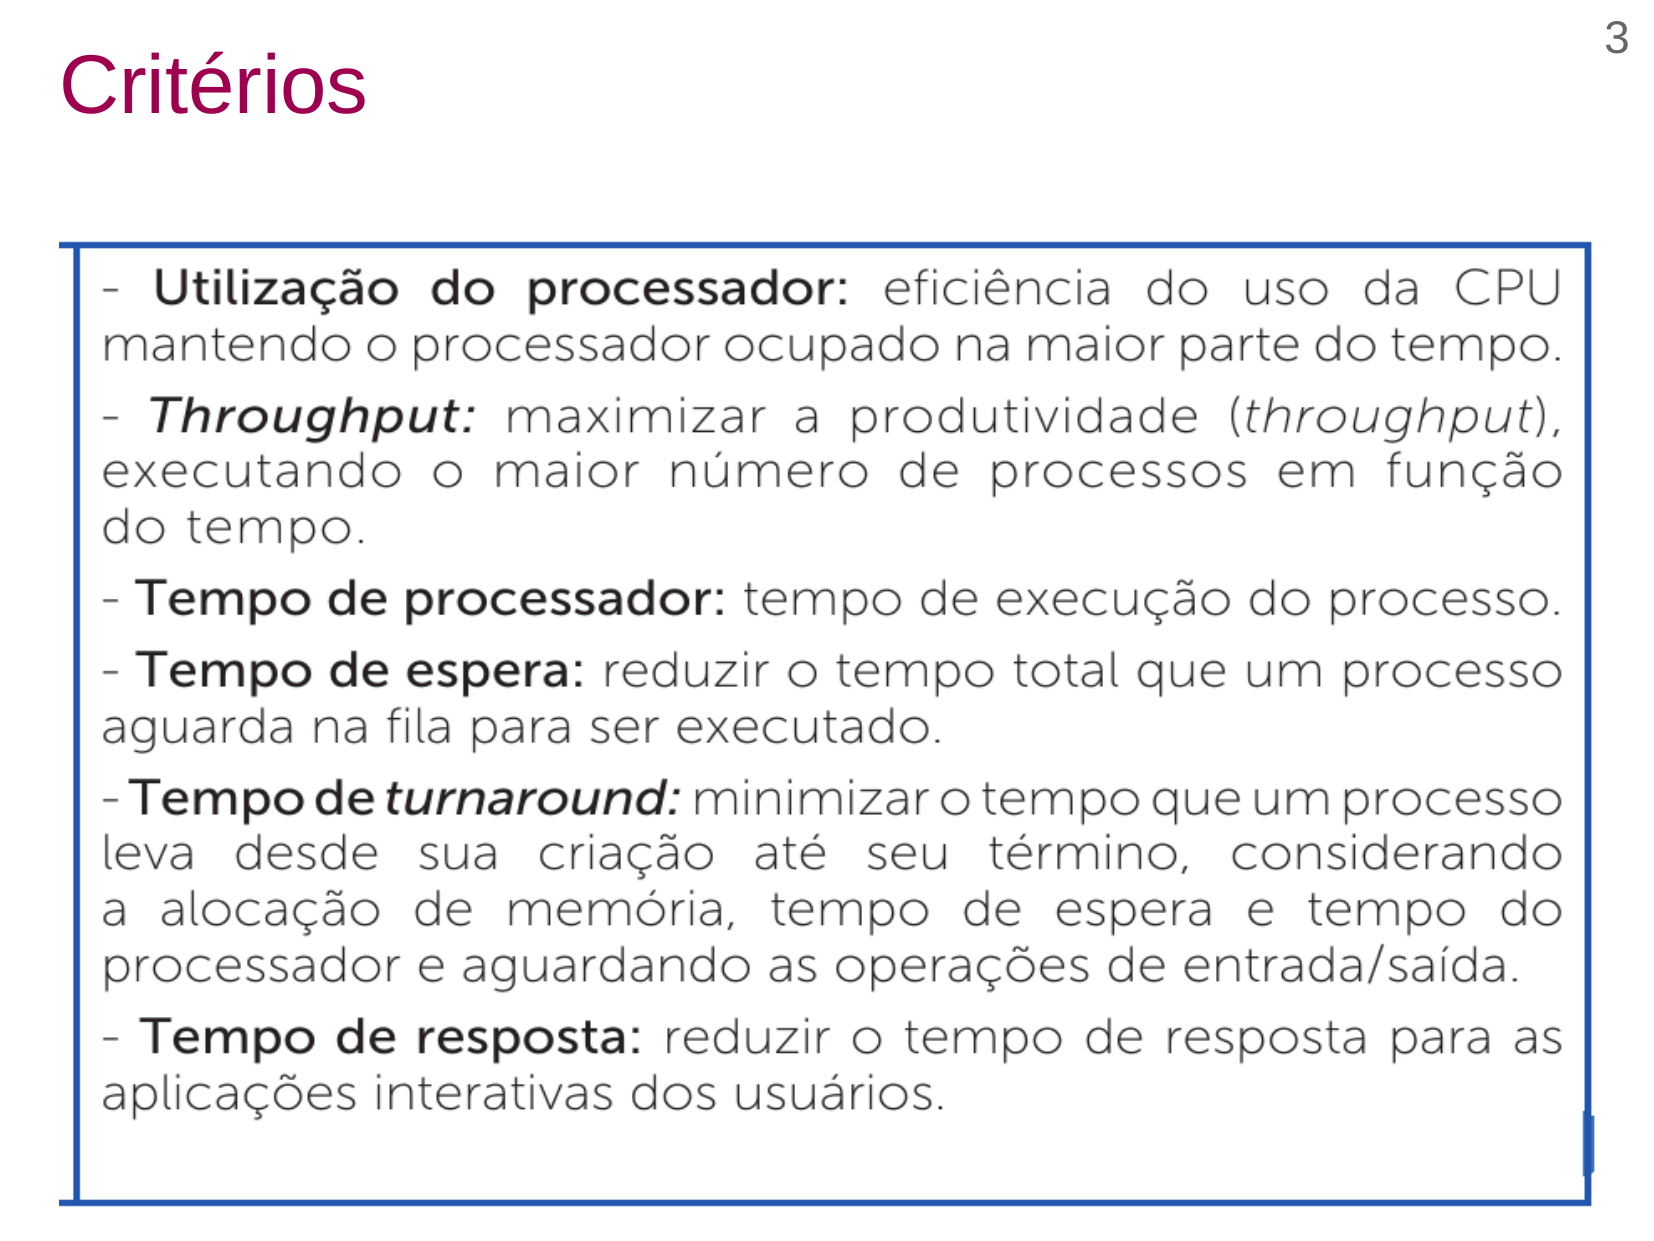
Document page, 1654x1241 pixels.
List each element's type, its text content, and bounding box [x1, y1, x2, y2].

picture [59, 236, 1595, 1211]
title Critérios [59, 29, 1595, 148]
